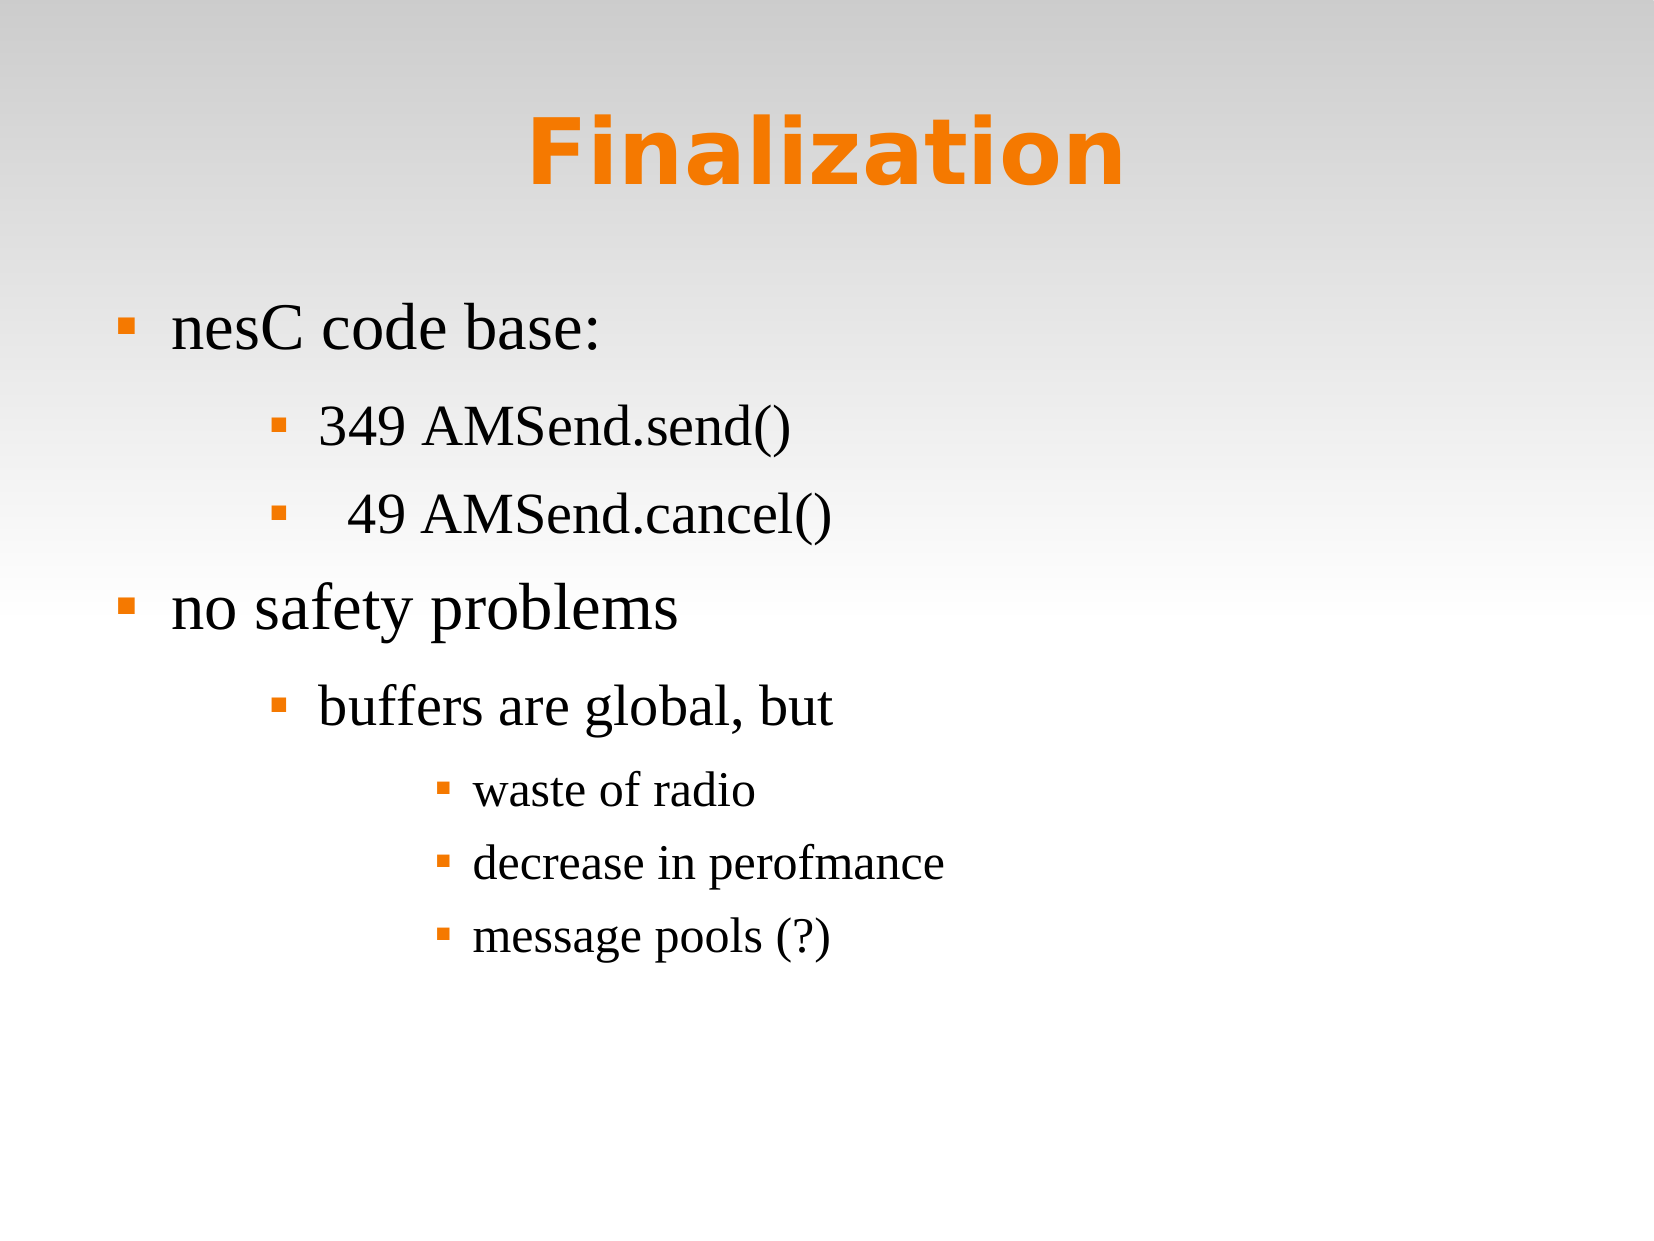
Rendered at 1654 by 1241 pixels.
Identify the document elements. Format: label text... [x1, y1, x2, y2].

title Finalization [82, 49, 1571, 257]
list nesC code base: 349 AMSend.send() 49 AMSend.cancel() no safety problems buffers are global, but waste of radio decrease in perofmance message pools (?) [82, 290, 1571, 1109]
